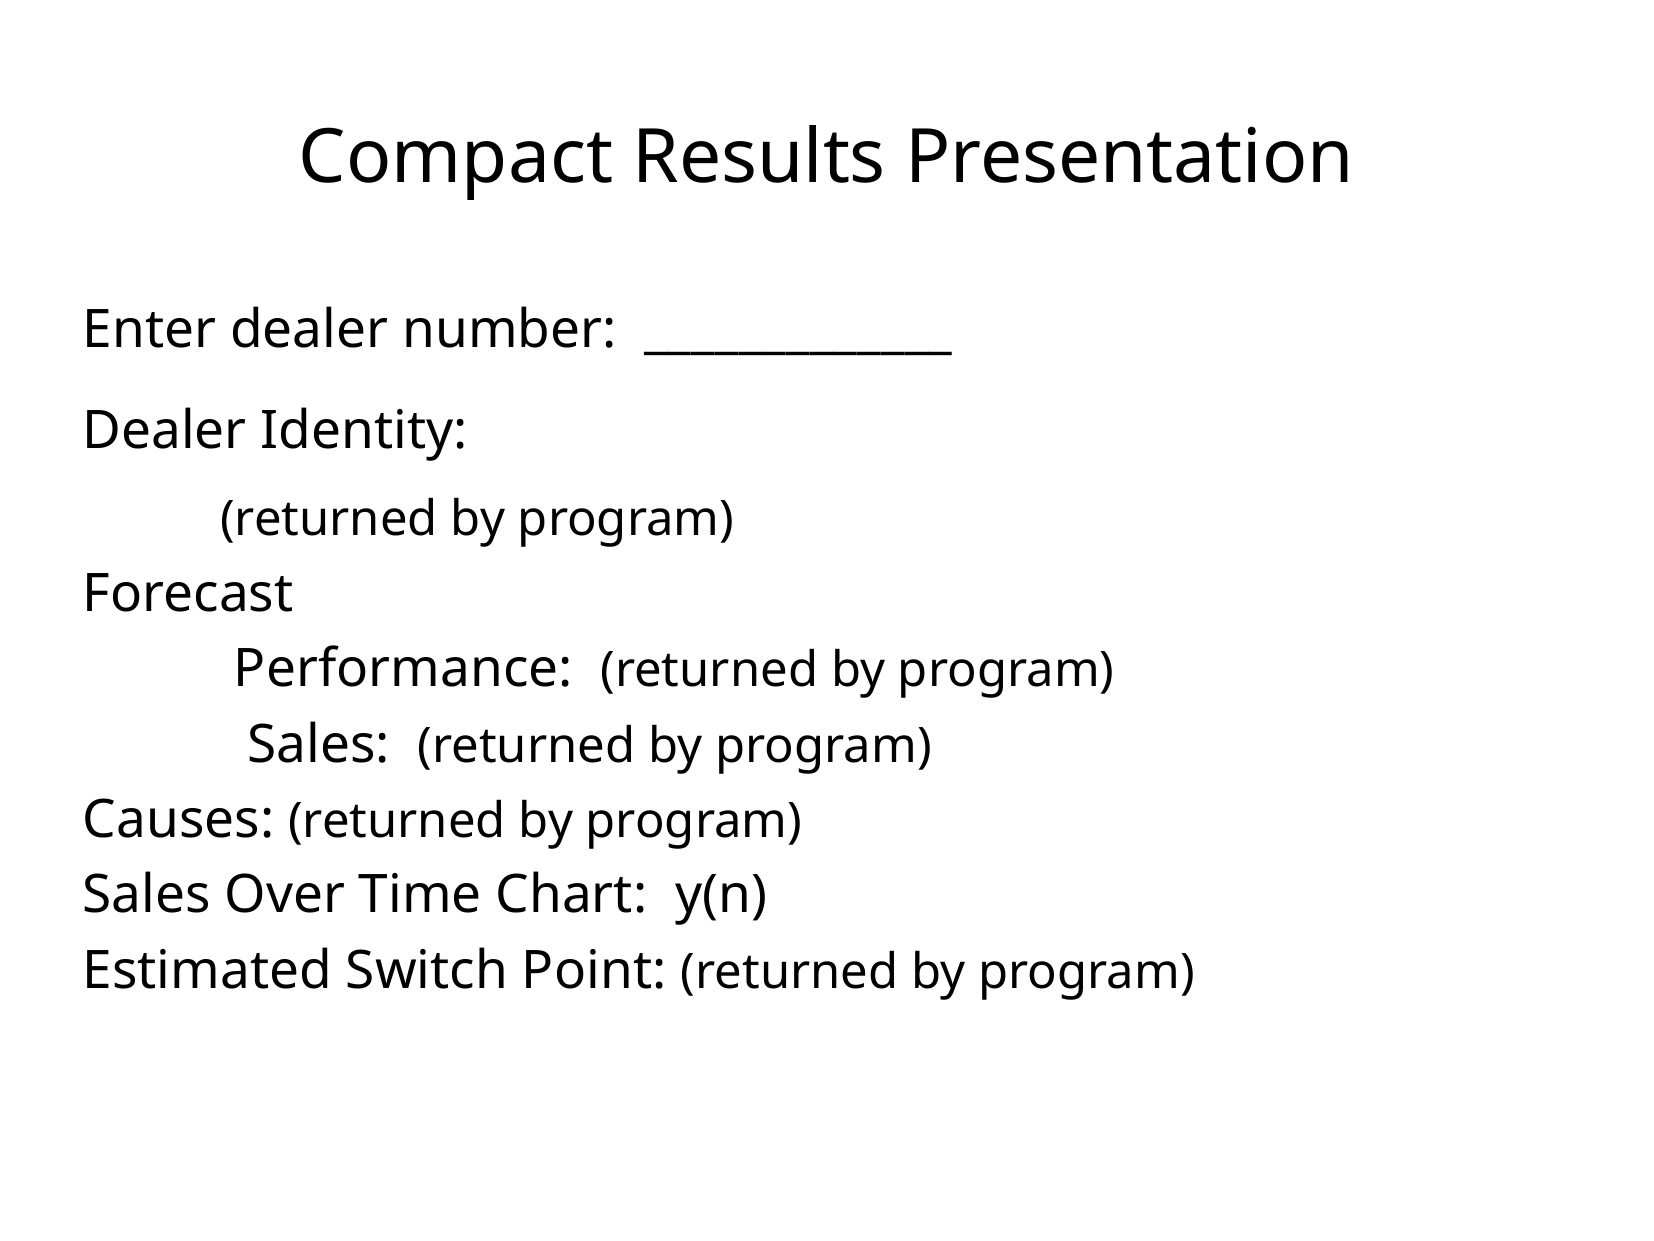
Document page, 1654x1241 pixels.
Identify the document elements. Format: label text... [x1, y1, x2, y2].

title Compact Results Presentation [82, 49, 1571, 257]
list Enter dealer number: _____________ Dealer Identity: (returned by program) Forecast Performance: (returned by program) Sales: (returned by program) Causes: (returned by program) Sales Over Time Chart: y(n) Estimated Switch Point: (returned by program) [82, 290, 1571, 1010]
